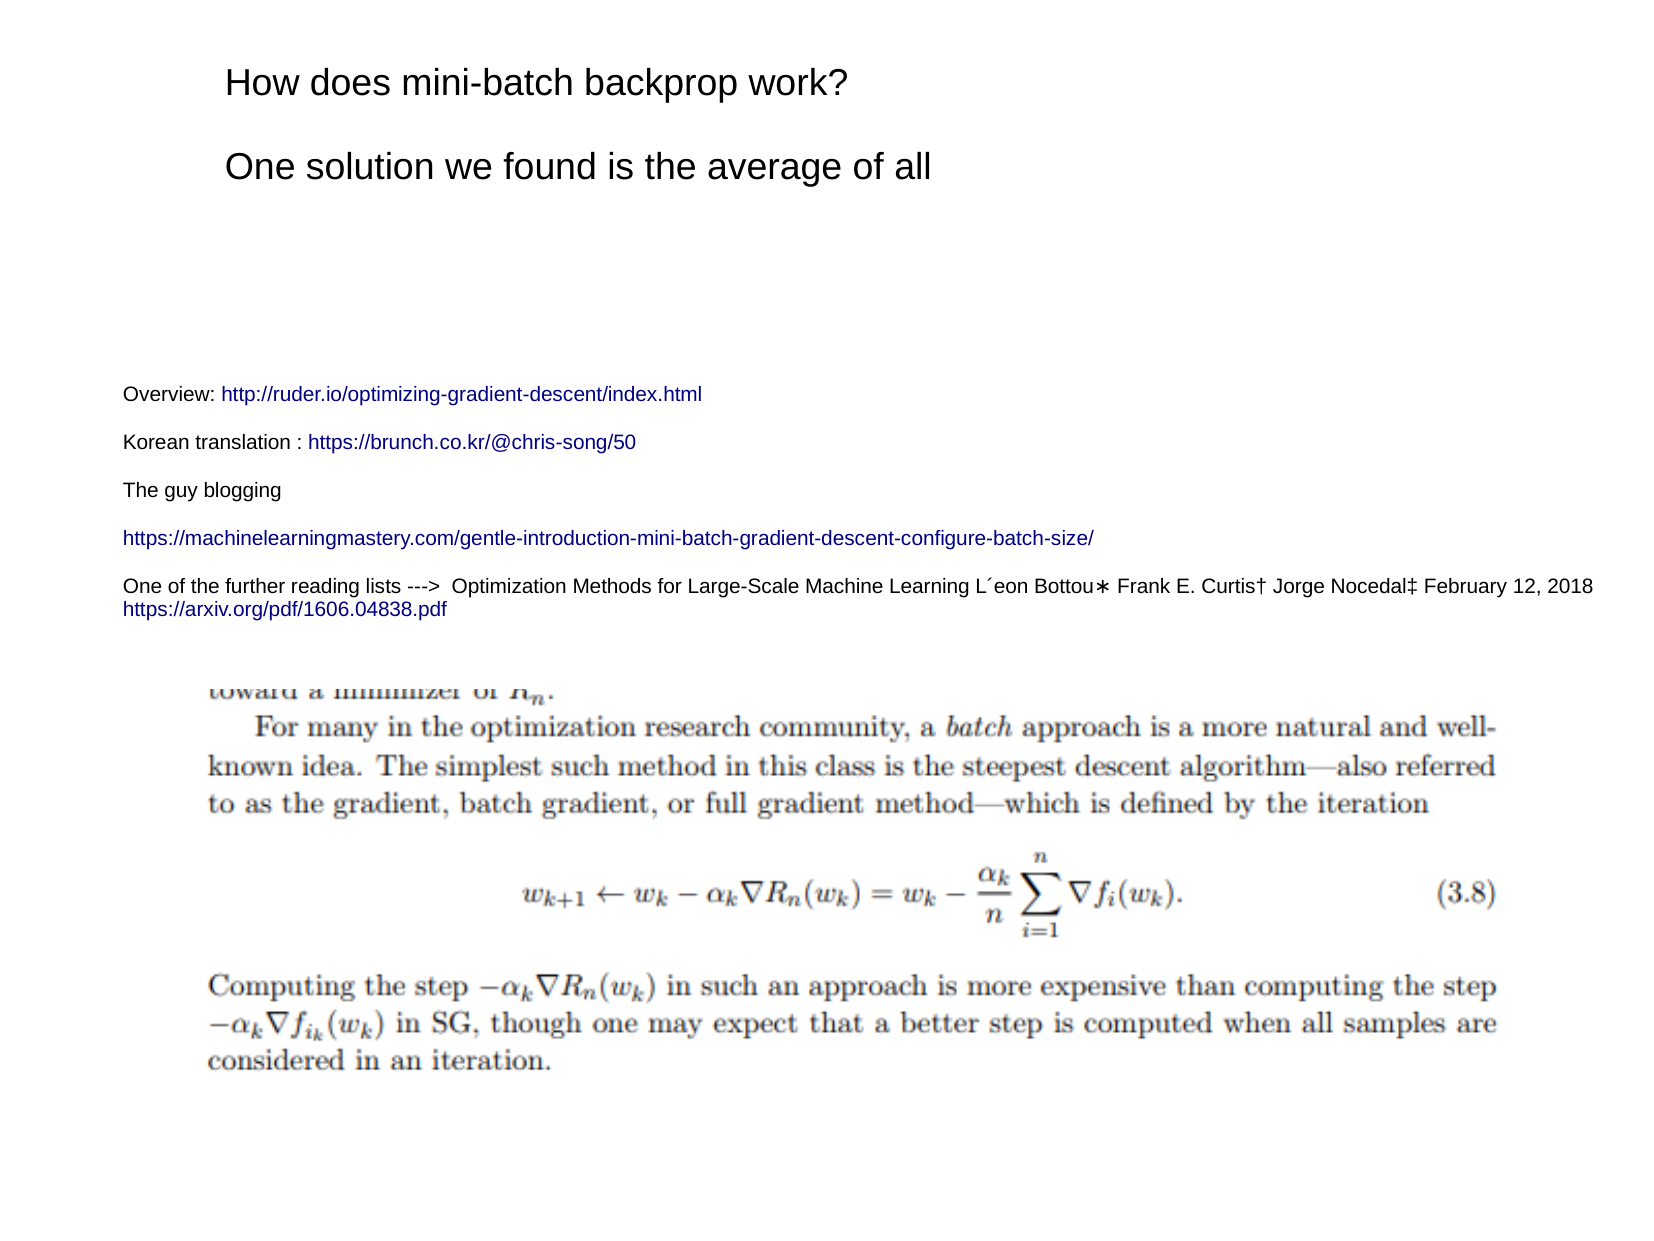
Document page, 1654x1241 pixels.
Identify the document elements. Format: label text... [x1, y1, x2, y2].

text_box How does mini-batch backprop work? One solution we found is the average of all [210, 54, 958, 196]
text_box Overview: http://ruder.io/optimizing-gradient-descent/index.html Korean translation : https://brunch.co.kr/@chris-song/50 The guy blogging https://machinelearningmastery.com/gentle-introduction-mini-batch-gradient-descent-configure-batch-size/ One of the further reading lists ---> Optimization Methods for Large-Scale Machine Learning L´eon Bottou∗ Frank E. Curtis† Jorge Nocedal‡ February 12, 2018 https://arxiv.org/pdf/1606.04838.pdf [108, 375, 1621, 629]
picture [180, 689, 1550, 1122]
